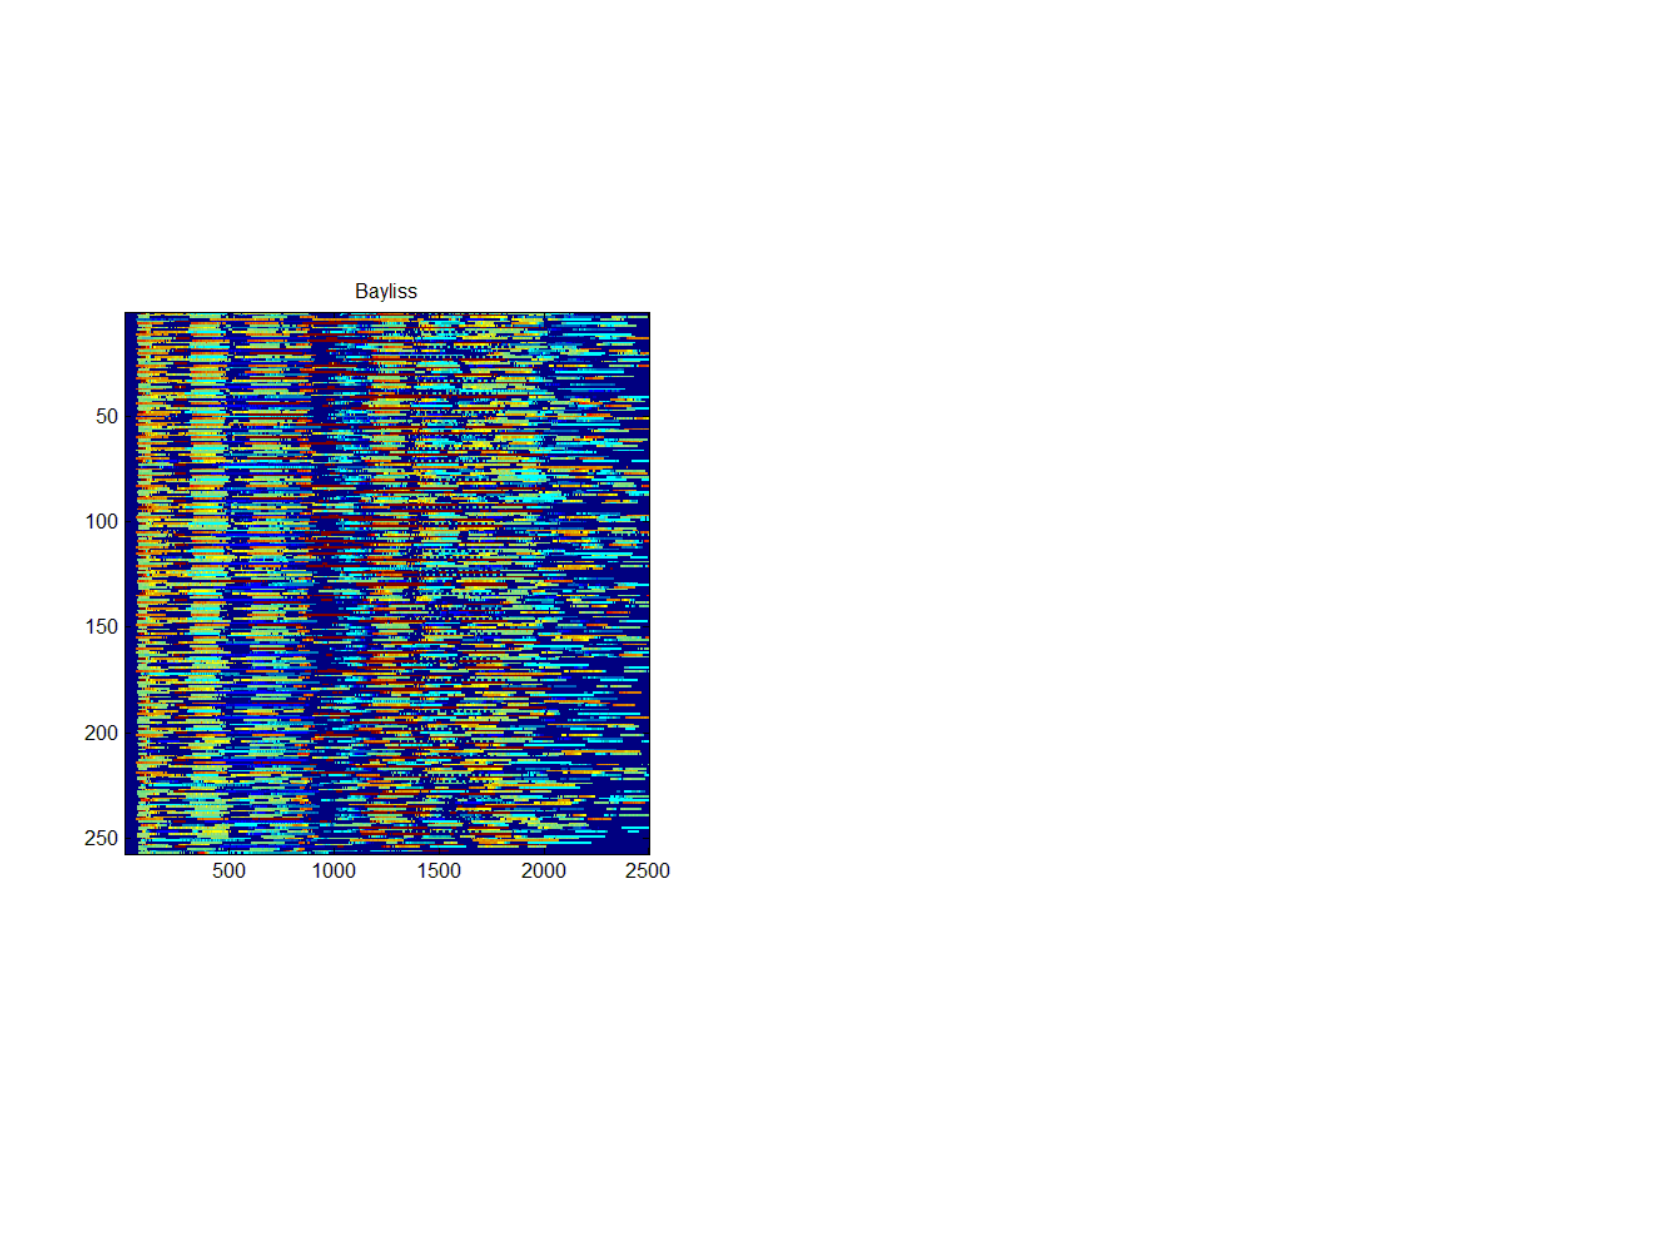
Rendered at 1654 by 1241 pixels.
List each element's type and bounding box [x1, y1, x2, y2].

picture [37, 262, 713, 928]
